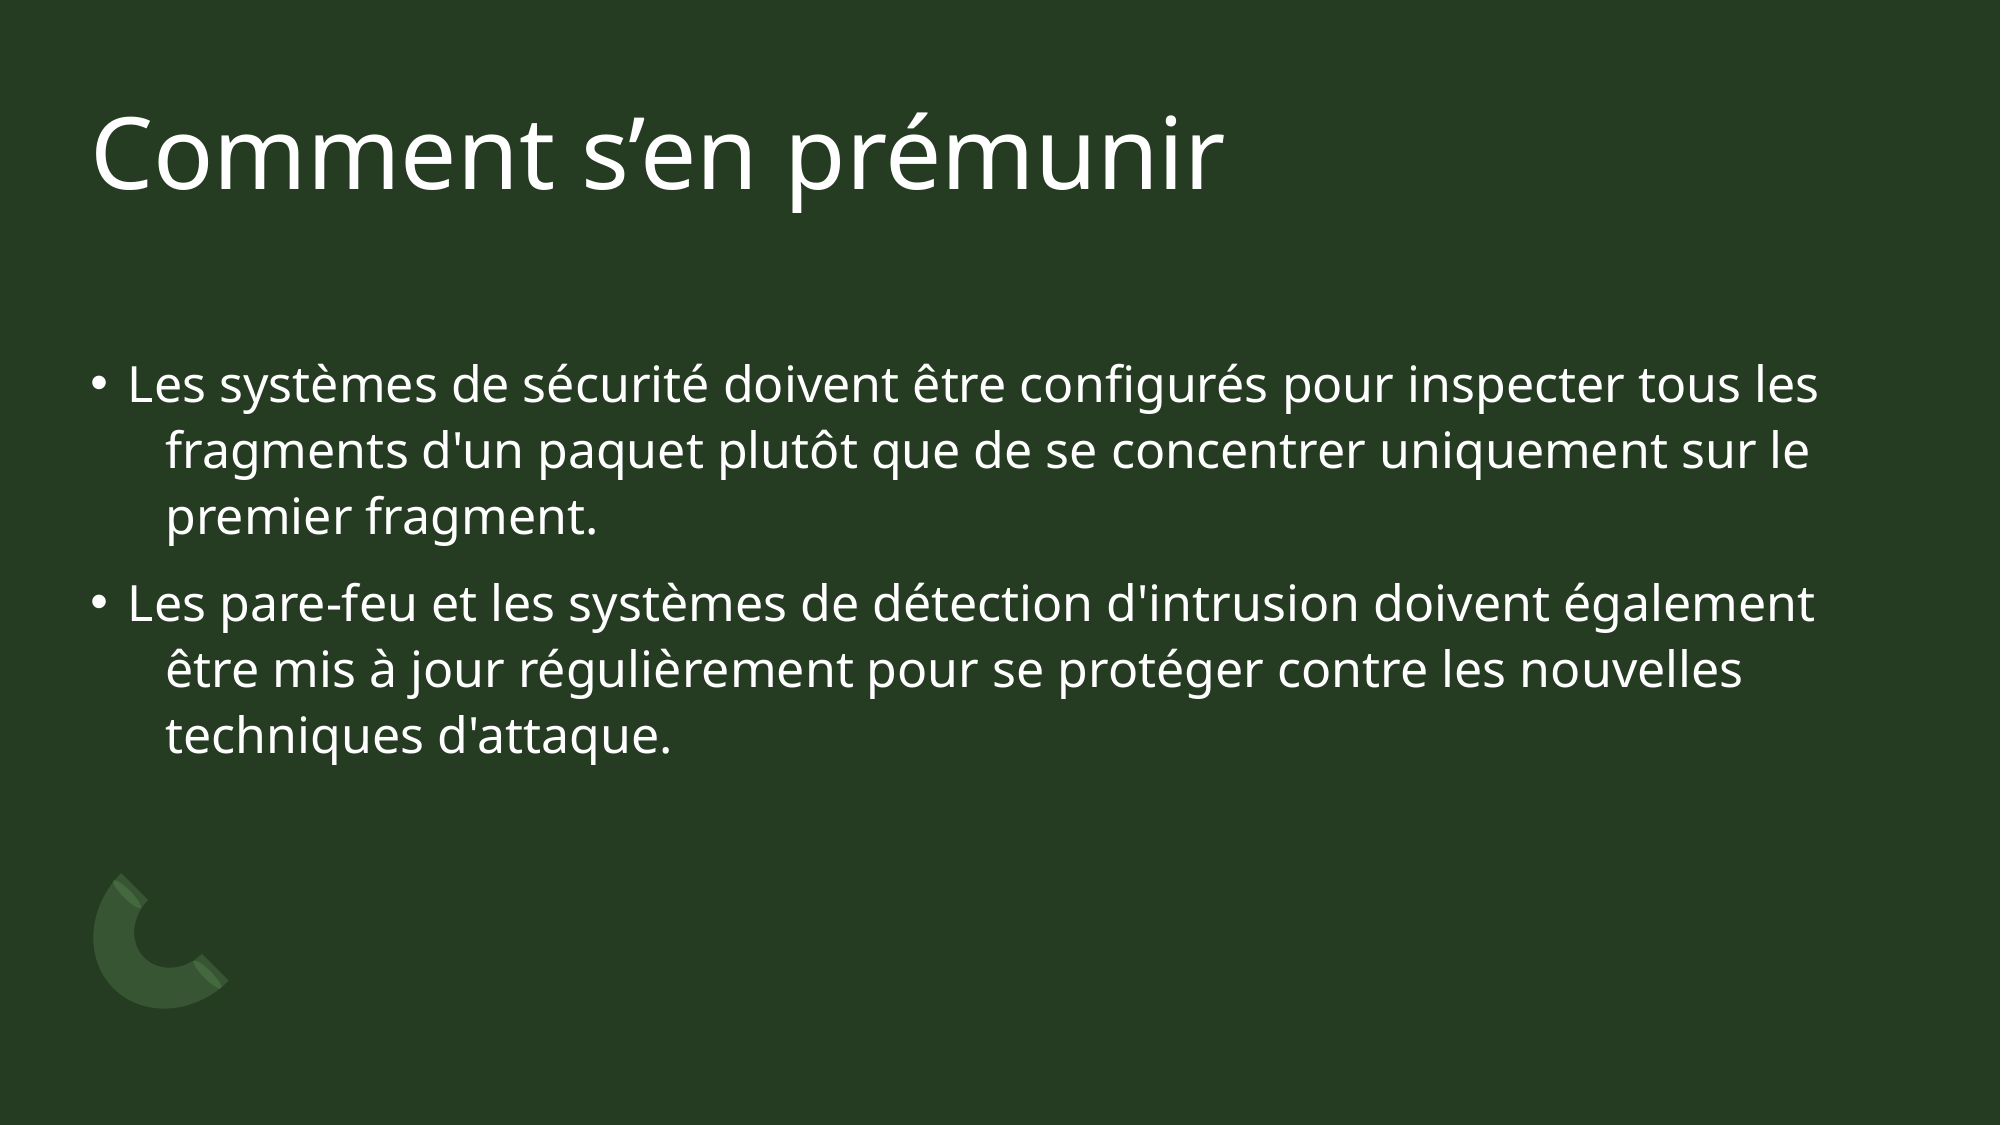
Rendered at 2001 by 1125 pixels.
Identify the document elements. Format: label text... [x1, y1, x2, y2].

list Les systèmes de sécurité doivent être configurés pour inspecter tous les fragments d'un paquet plutôt que de se concentrer uniquement sur le premier fragment. Les pare-feu et les systèmes de détection d'intrusion doivent également être mis à jour régulièrement pour se protéger contre les nouvelles techniques d'attaque. [90, 346, 1910, 1000]
title Comment s’en prémunir [90, 90, 1910, 309]
